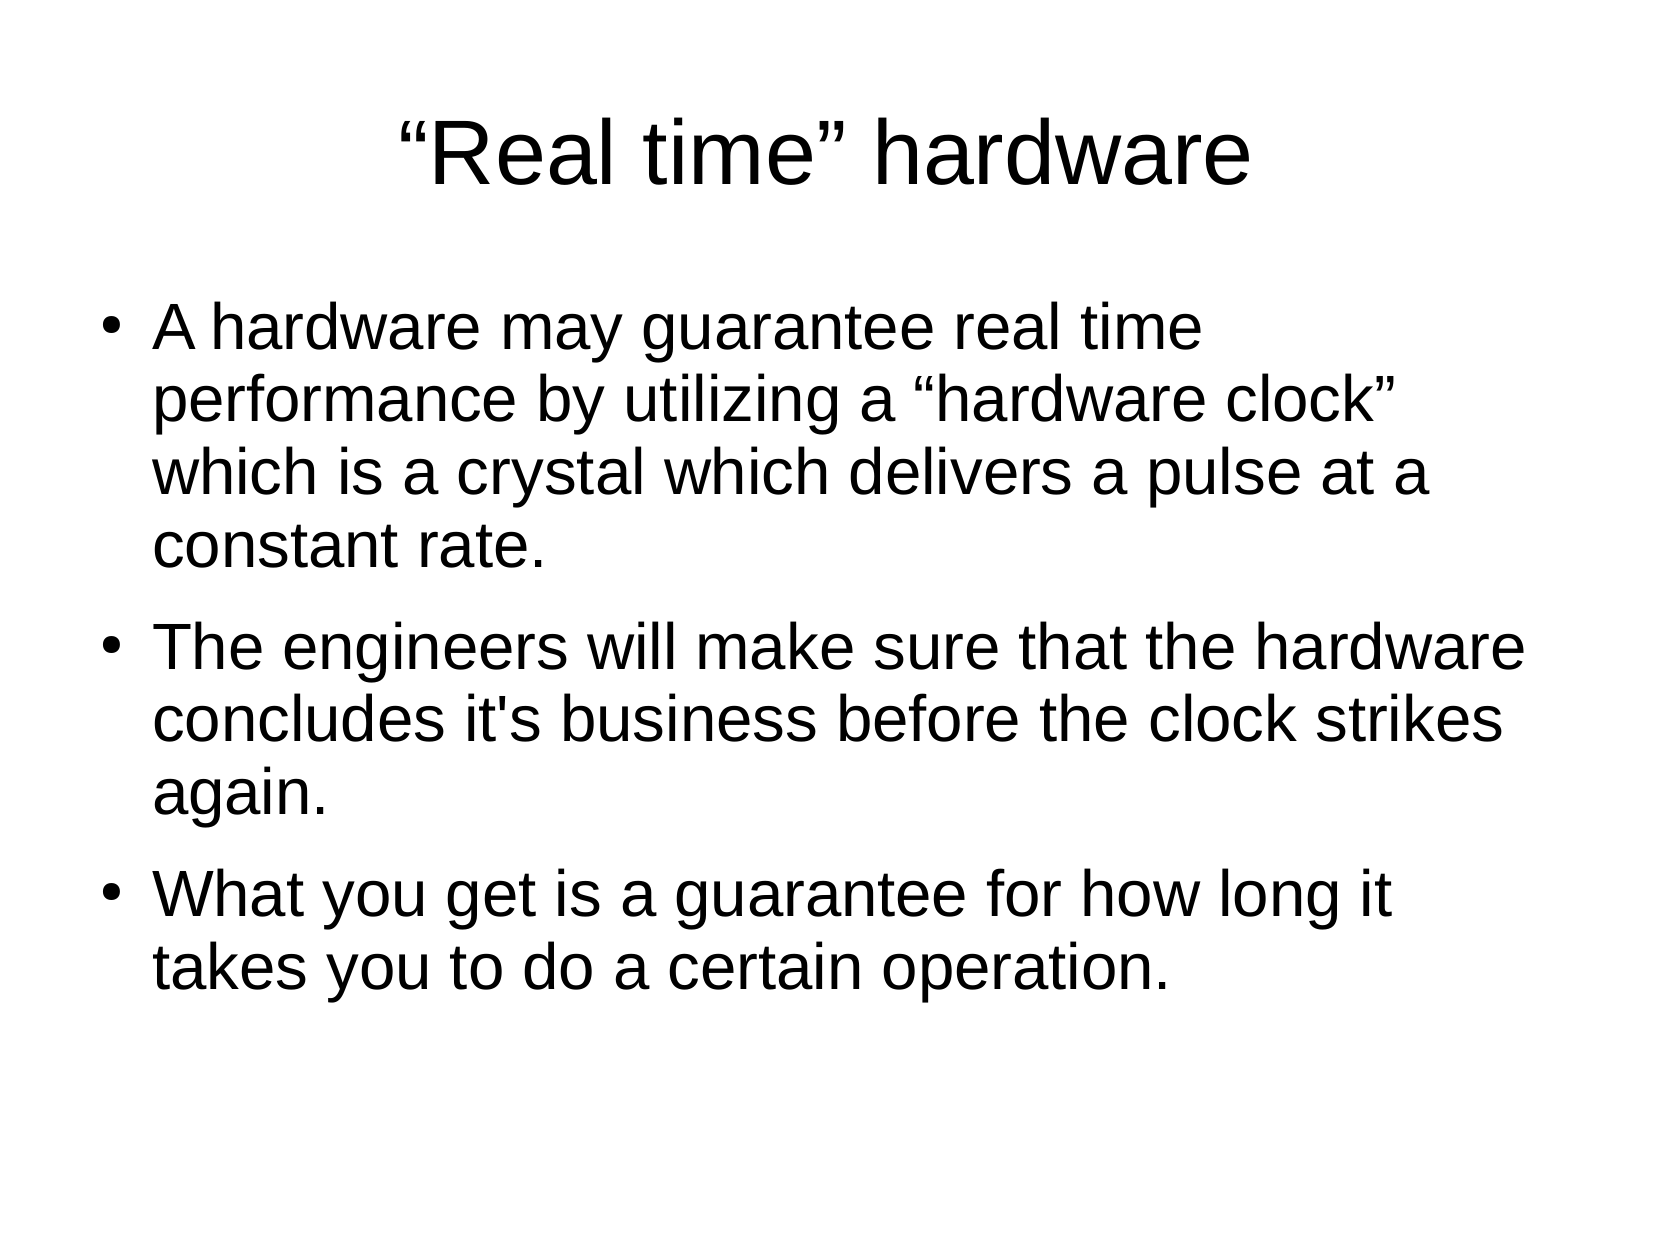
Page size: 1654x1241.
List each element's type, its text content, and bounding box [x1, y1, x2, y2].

title “Real time” hardware [82, 49, 1571, 257]
list A hardware may guarantee real time performance by utilizing a “hardware clock” which is a crystal which delivers a pulse at a constant rate. The engineers will make sure that the hardware concludes it's business before the clock strikes again. What you get is a guarantee for how long it takes you to do a certain operation. [82, 290, 1538, 1010]
